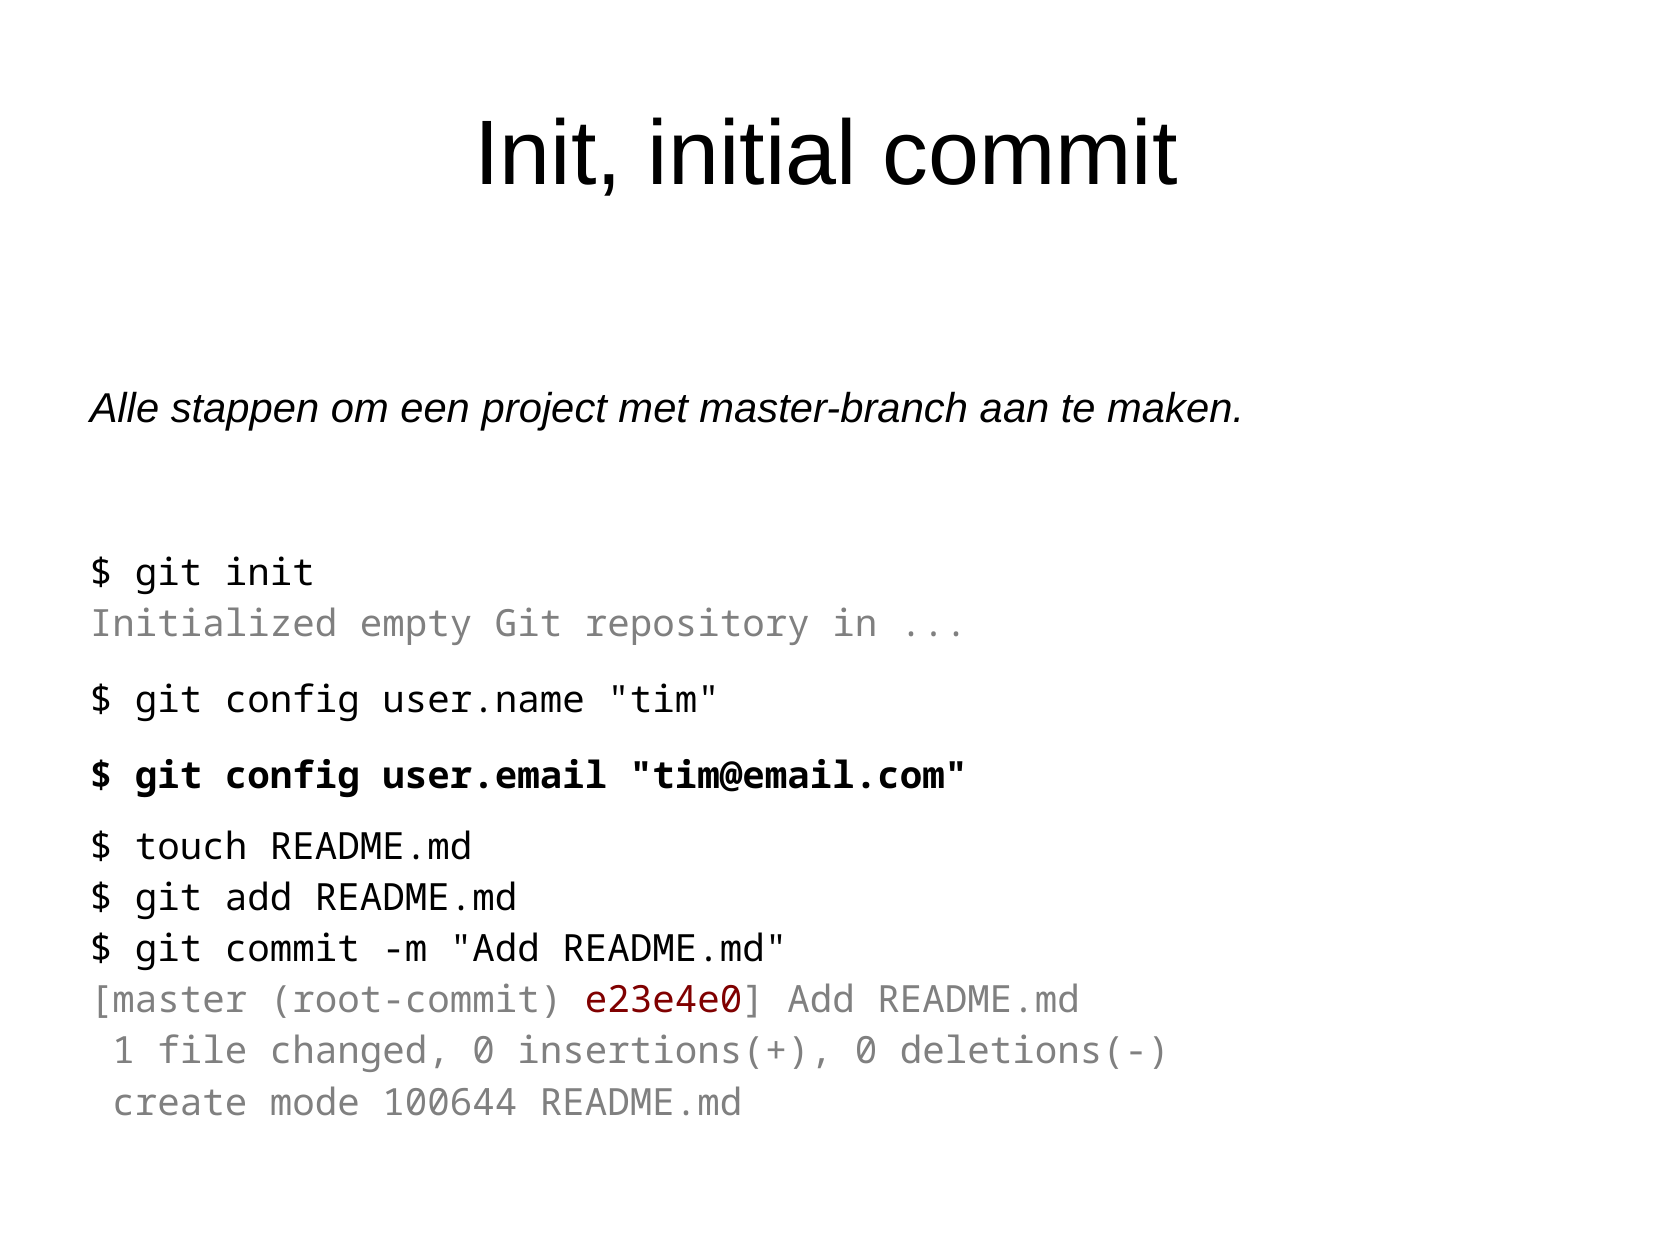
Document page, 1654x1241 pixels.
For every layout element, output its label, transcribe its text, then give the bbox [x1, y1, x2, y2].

text_box Alle stappen om een project met master-branch aan te maken. $ git init Initialized empty Git repository in ... $ git config user.name "tim" $ git config user.email "tim@email.com" $ touch README.md $ git add README.md $ git commit -m "Add README.md" [master (root-commit) e23e4e0] Add README.md 1 file changed, 0 insertions(+), 0 deletions(-) create mode 100644 README.md [75, 377, 1624, 1077]
title Init, initial commit [82, 49, 1571, 257]
